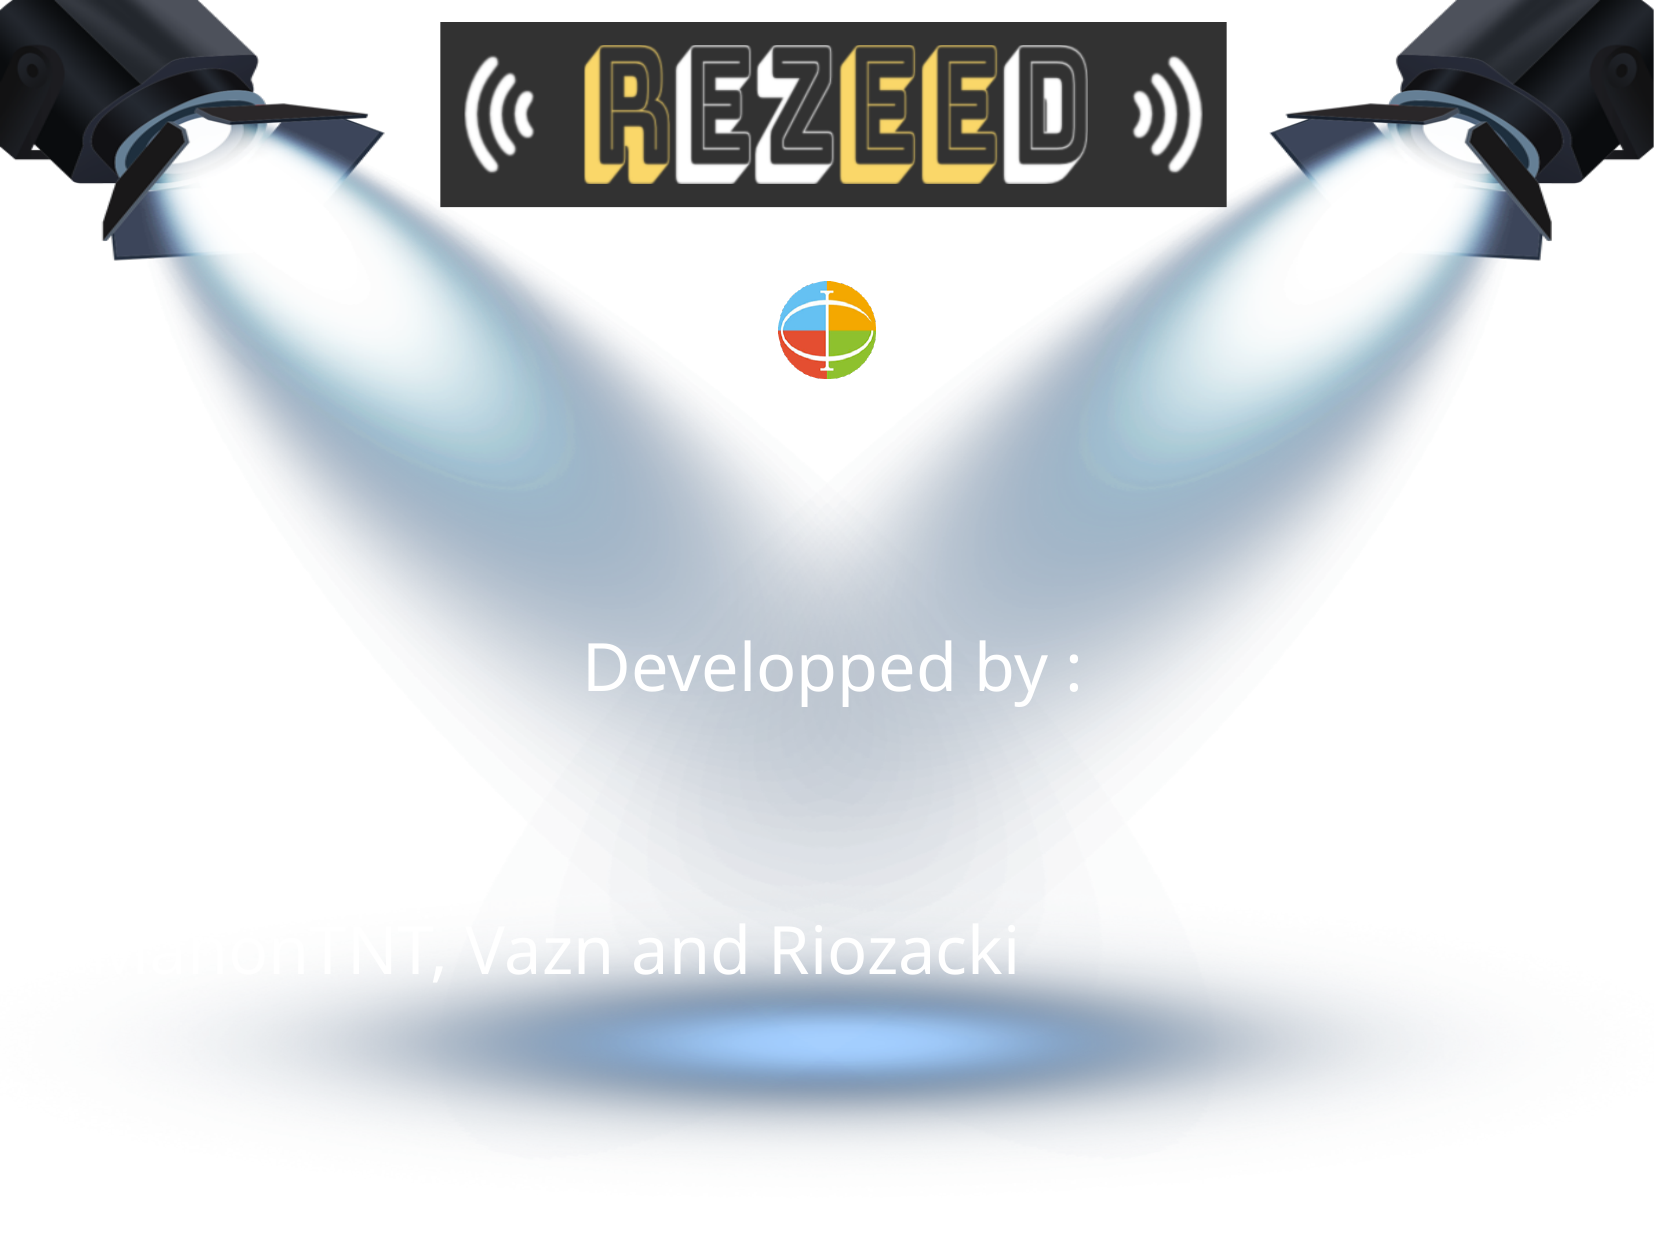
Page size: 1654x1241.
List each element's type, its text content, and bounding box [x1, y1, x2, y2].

text_box ManonTNT, Vazn and Riozacki [89, 827, 1578, 1027]
picture [0, 0, 1654, 1241]
subtitle Developped by : [89, 543, 1578, 786]
